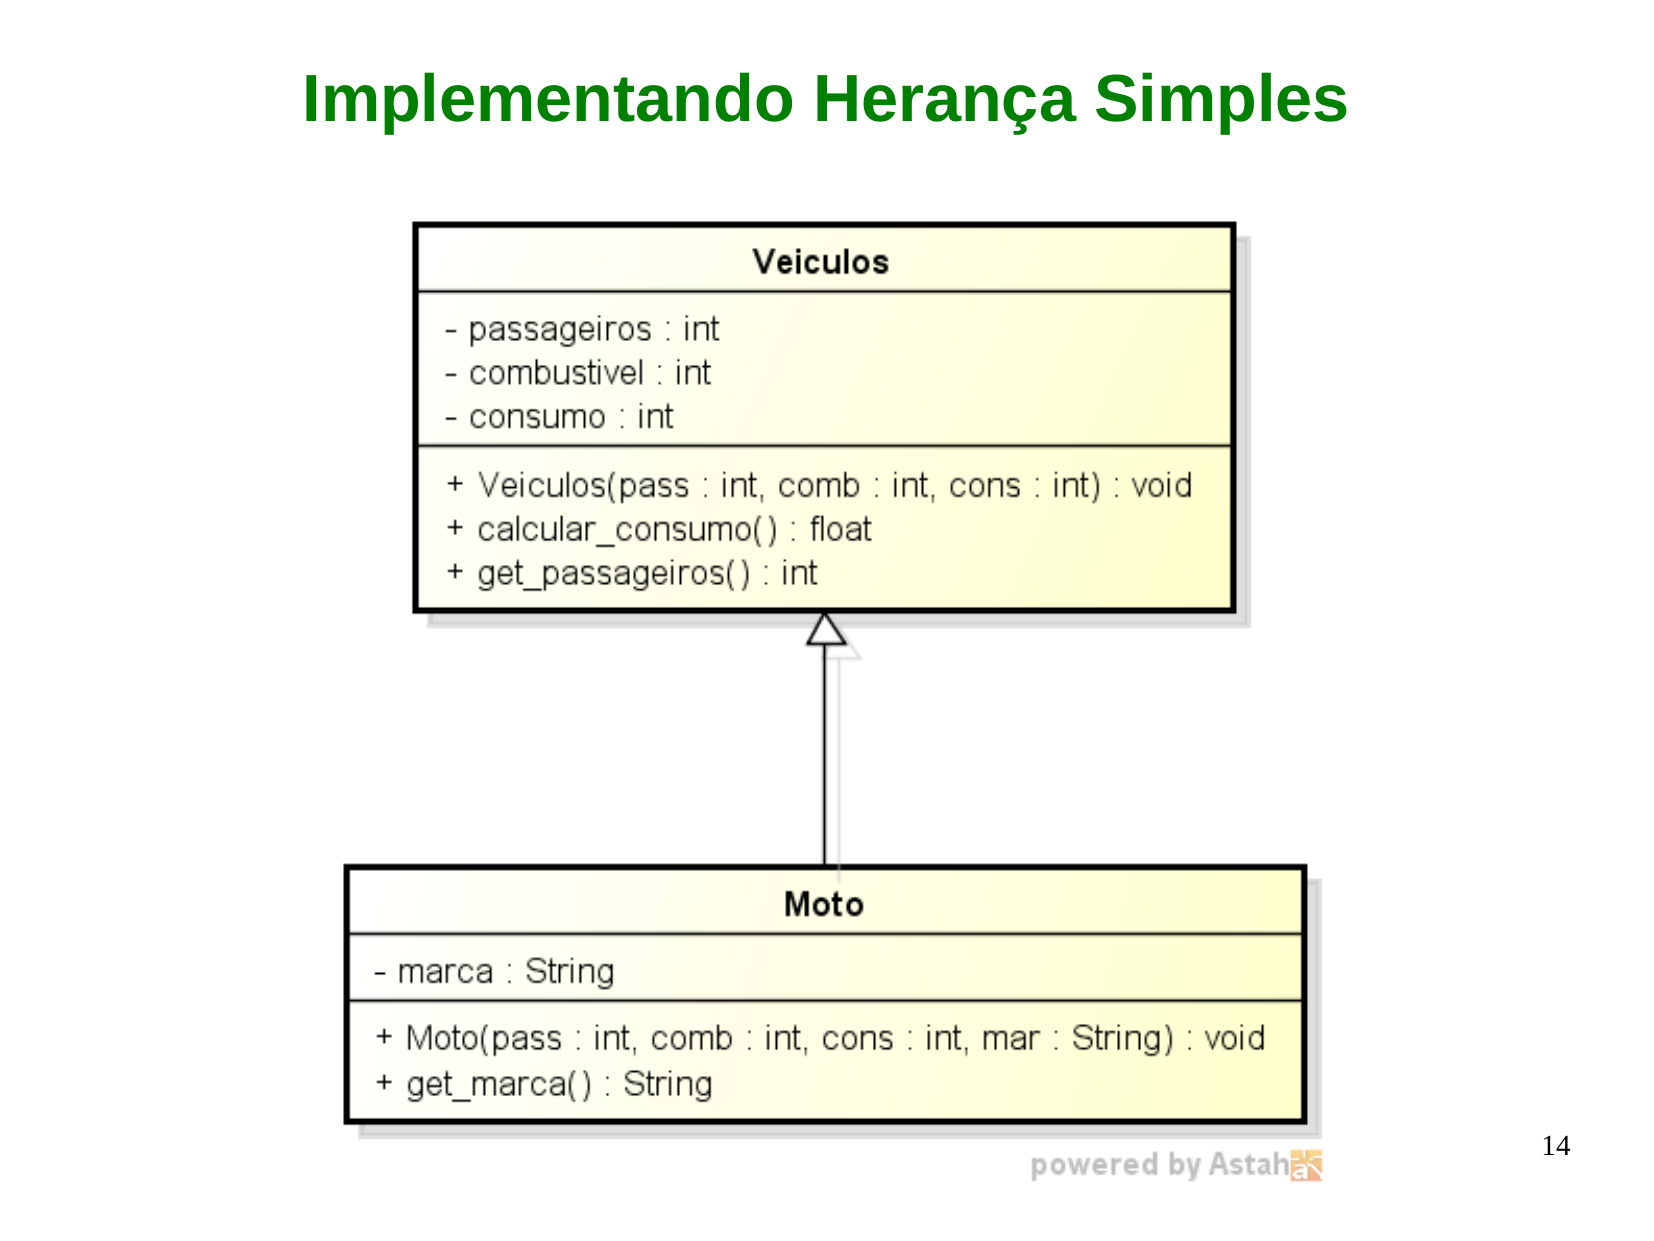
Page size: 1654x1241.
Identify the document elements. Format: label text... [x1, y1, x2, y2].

title Implementando Herança Simples [82, 49, 1571, 148]
picture [317, 195, 1333, 1192]
